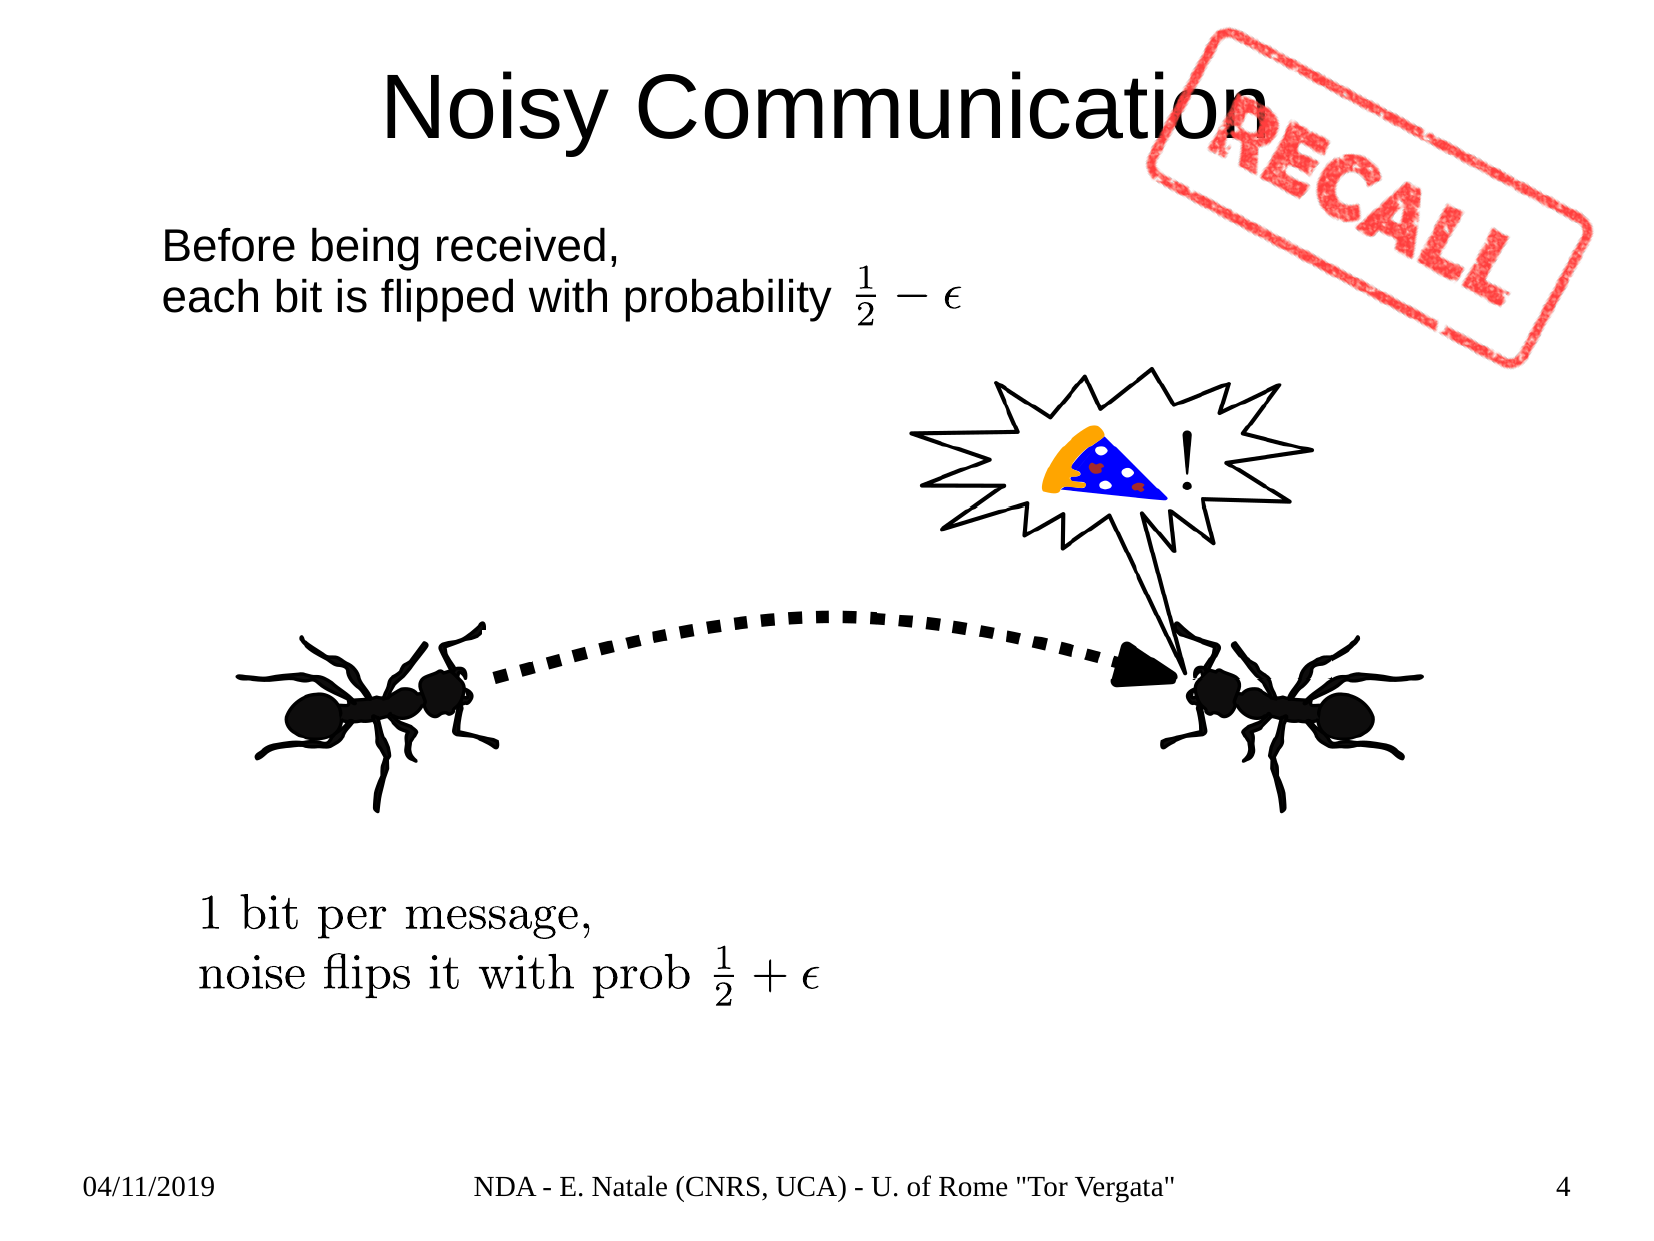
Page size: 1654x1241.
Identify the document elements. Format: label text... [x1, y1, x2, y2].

title Noisy Communication [82, 49, 956, 165]
text_box Before being received, each bit is flipped with probability [146, 212, 1130, 330]
text_box [282, 335, 903, 677]
text_box [199, 649, 1007, 1006]
picture [217, 0, 1654, 835]
